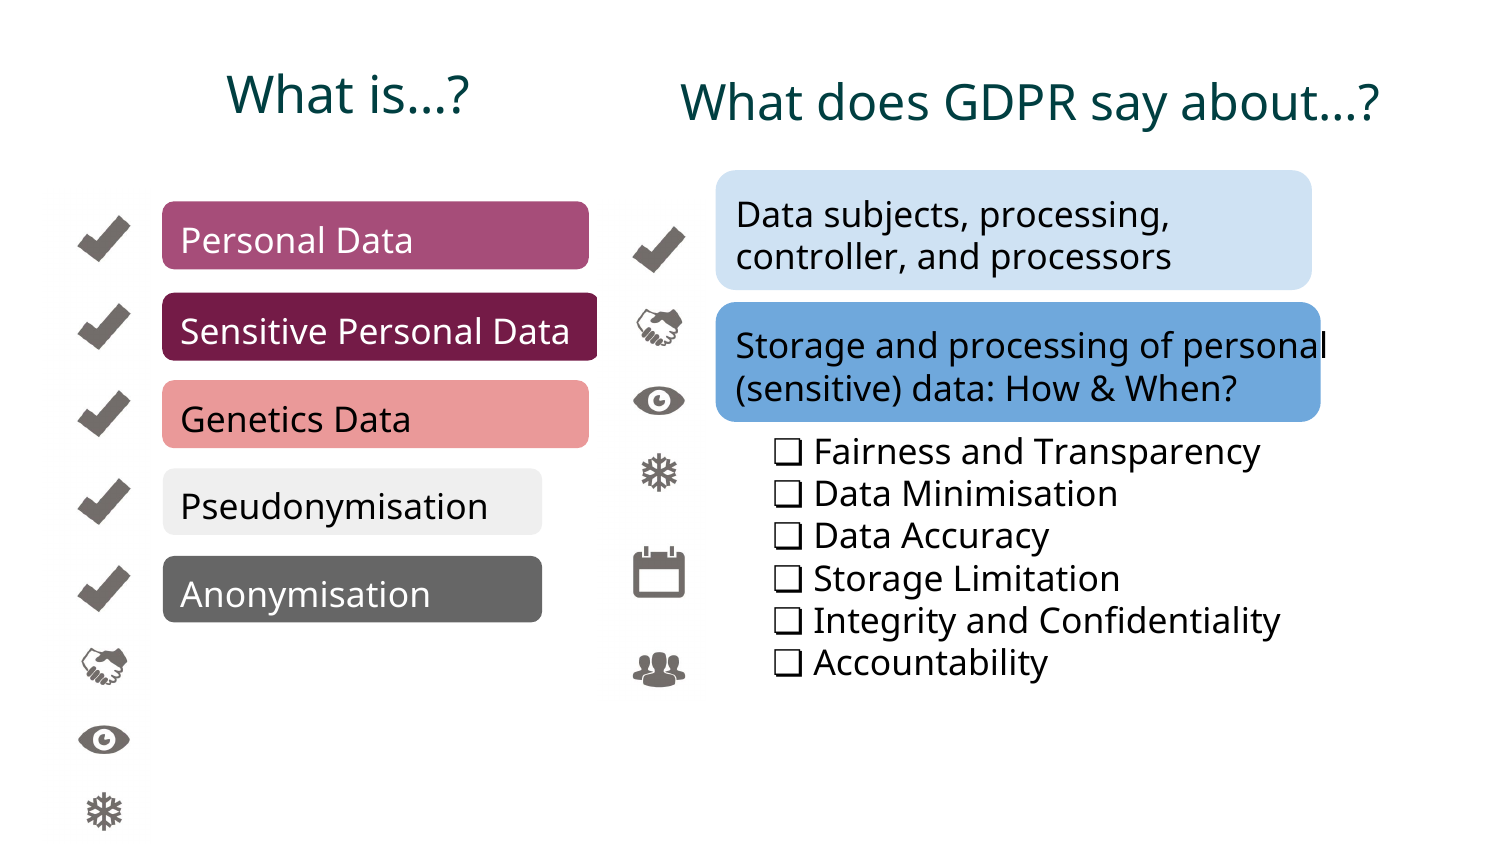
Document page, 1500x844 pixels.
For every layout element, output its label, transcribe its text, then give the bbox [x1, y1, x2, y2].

text_box Anonymisation [180, 569, 445, 611]
text_box [0, 0, 1500, 844]
text_box Data subjects, processing, [735, 189, 1216, 231]
text_box Sensitive Personal Data [180, 306, 597, 349]
text_box Personal Data [180, 215, 429, 257]
text_box What is…? [226, 57, 501, 119]
text_box (sensitive) data: How & When? [735, 363, 1284, 405]
text_box Storage and processing of personal [735, 320, 1377, 363]
picture [597, 199, 706, 701]
text_box ❏ Data Accuracy [772, 510, 1074, 553]
text_box Genetics Data [180, 394, 432, 436]
text_box What does GDPR say about…? [680, 66, 1445, 126]
text_box ❏ Data Minimisation [772, 468, 1137, 511]
picture [42, 188, 151, 844]
text_box ❏ Fairness and Transparency [772, 426, 1295, 468]
text_box Pseudonymisation [180, 481, 505, 524]
text_box ❏ Accountability [772, 637, 1068, 679]
text_box ❏ Storage Limitation [772, 553, 1143, 595]
text_box ❏ Integrity and Confidentiality [772, 595, 1314, 637]
text_box controller, and processors [735, 231, 1198, 273]
